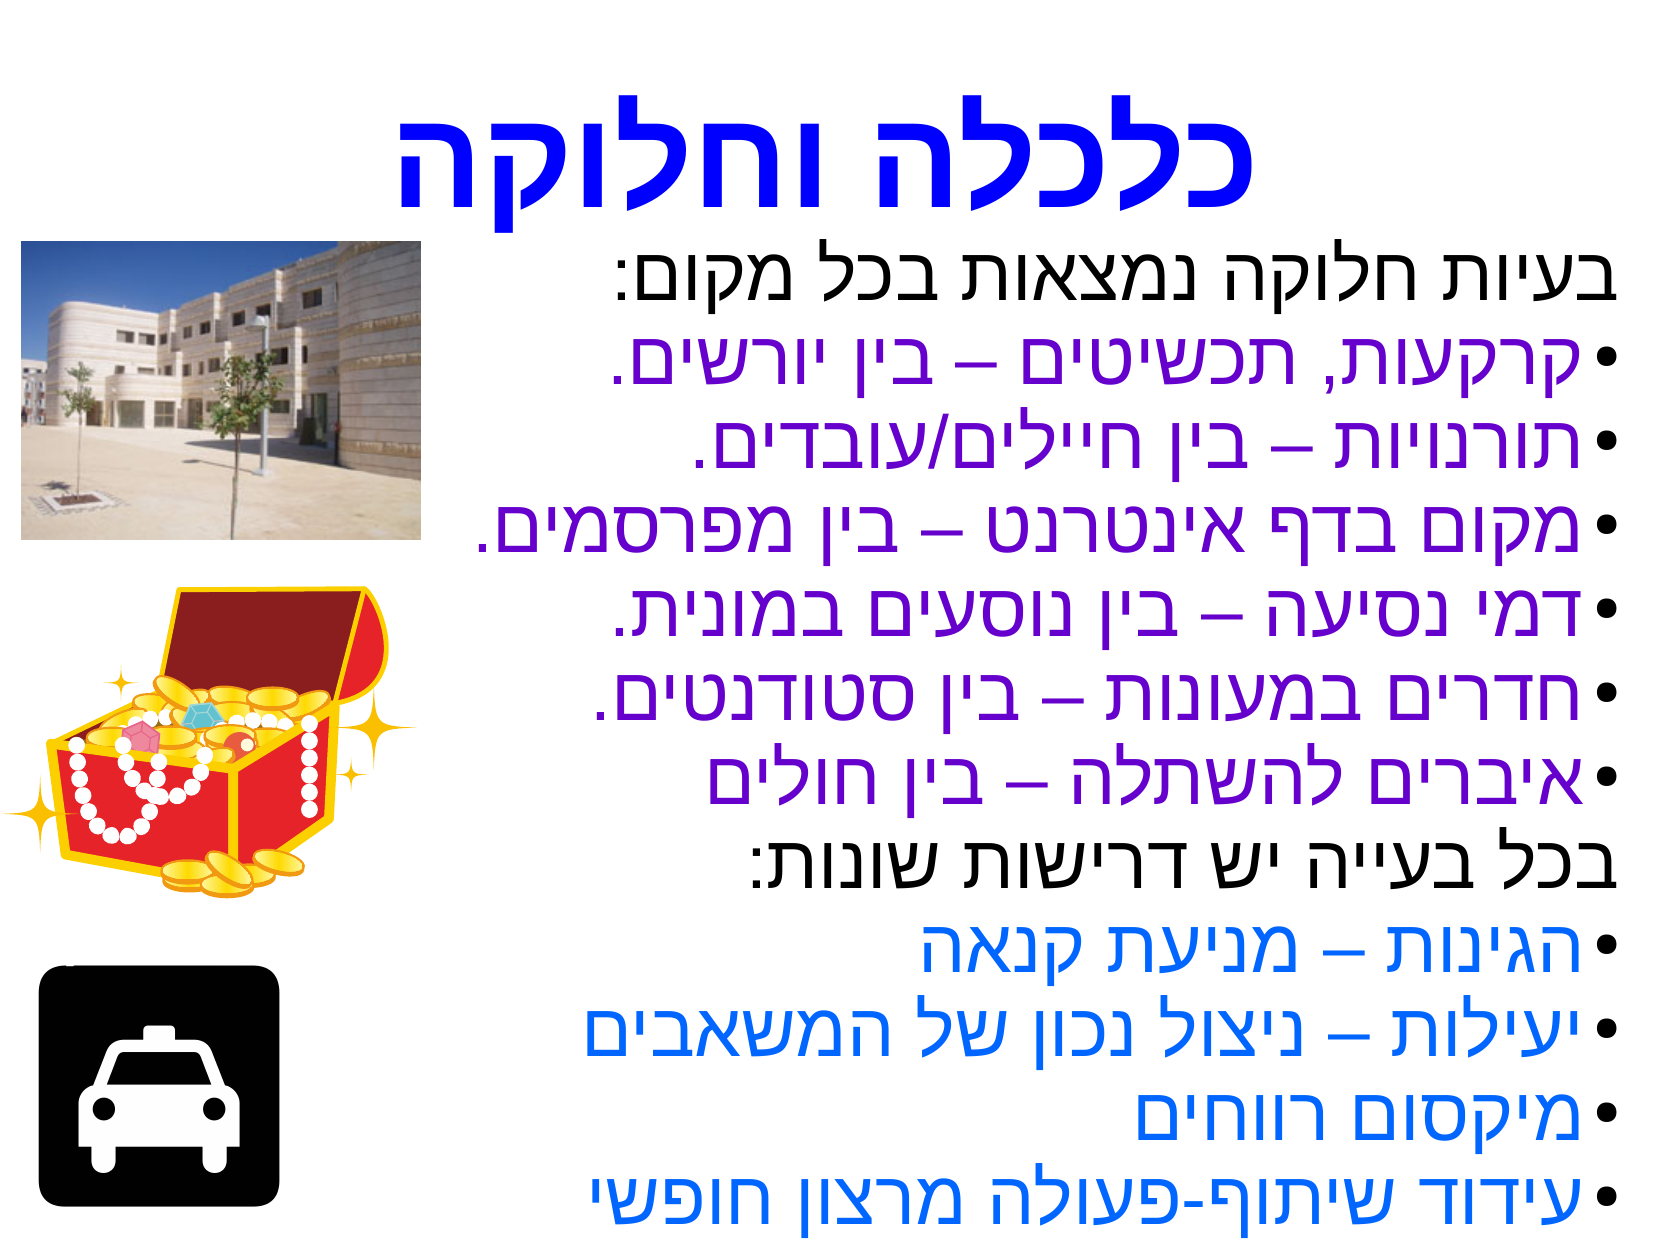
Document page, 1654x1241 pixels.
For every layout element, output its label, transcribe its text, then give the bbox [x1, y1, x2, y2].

picture [0, 585, 419, 901]
picture [21, 241, 421, 541]
picture [32, 959, 286, 1213]
title כלכלה וחלוקה [30, 35, 1621, 286]
text_box בעיות חלוקה נמצאות בכל מקום: קרקעות, תכשיטים – בין יורשים. תורנויות – בין חיילים/עובדים. מקום בדף אינטרנט – בין מפרסמים. דמי נסיעה – בין נוסעים במונית. חדרים במעונות – בין סטודנטים. איברים להשתלה – בין חולים בכל בעייה יש דרישות שונות: הגינות – מניעת קנאה יעילות – ניצול נכון של המשאבים מיקסום רווחים עידוד שיתוף-פעולה מרצון חופשי [448, 225, 1636, 1241]
